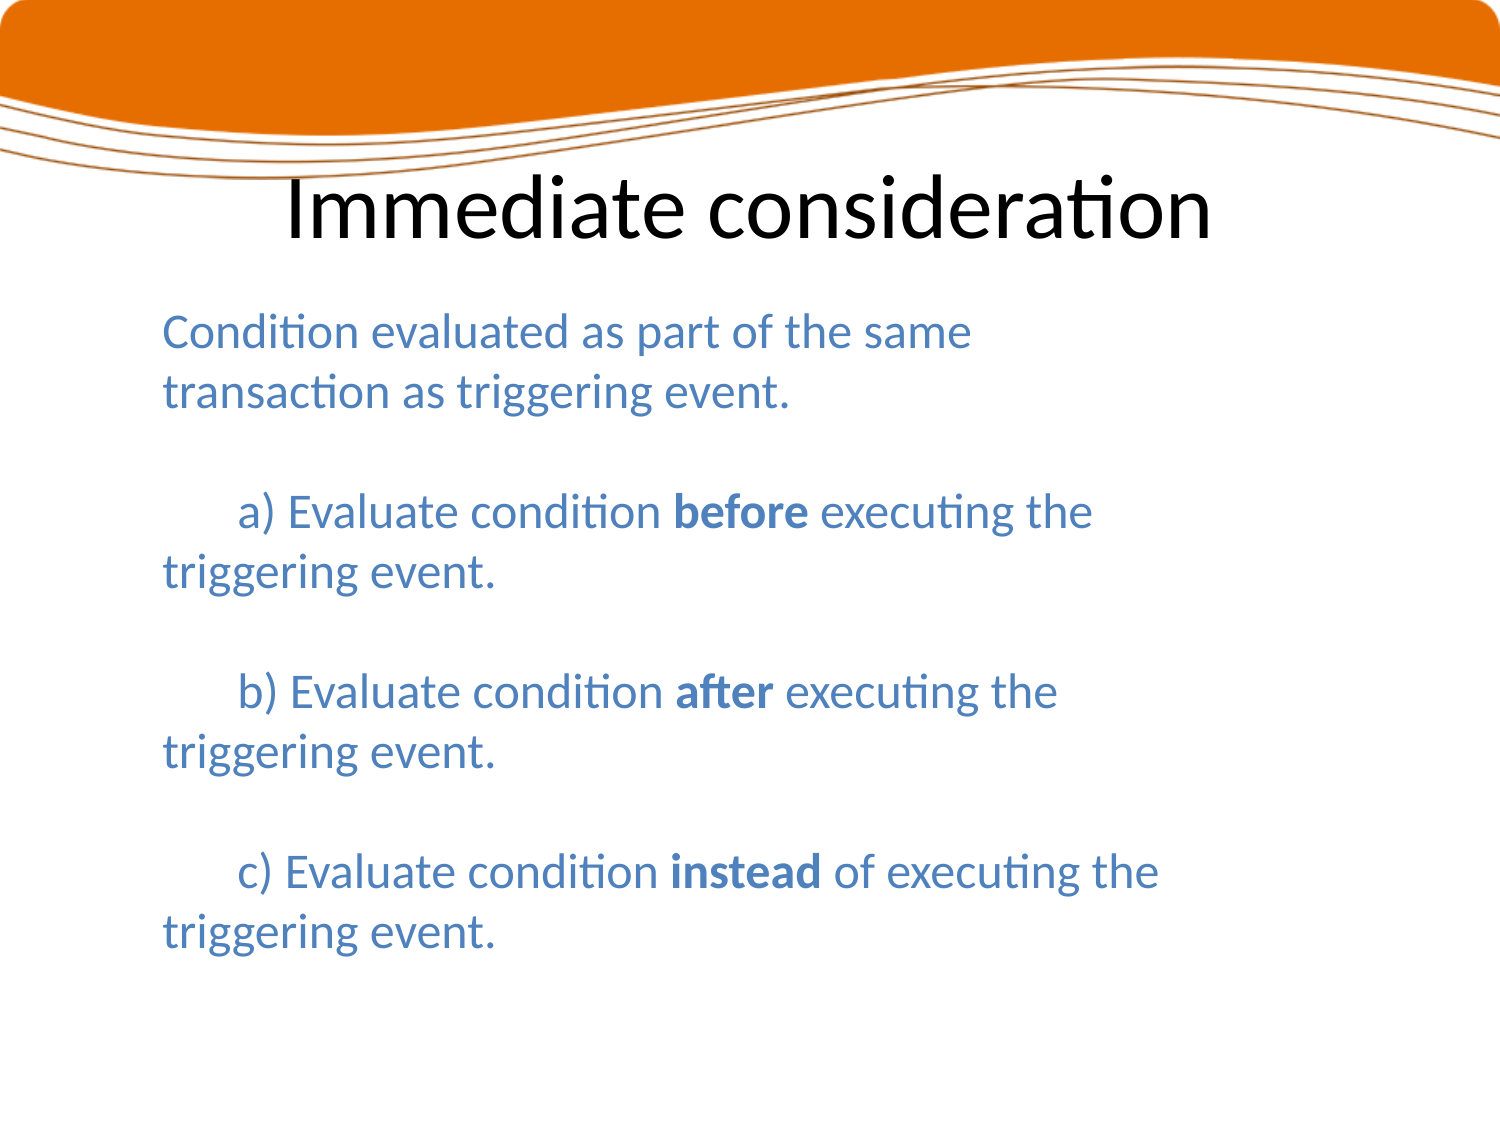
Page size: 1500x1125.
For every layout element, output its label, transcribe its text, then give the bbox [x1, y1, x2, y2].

text_box Condition evaluated as part of the same transaction as triggering event. a) Evaluate condition before executing the triggering event. b) Evaluate condition after executing the triggering event. c) Evaluate condition instead of executing the triggering event. [147, 290, 1223, 966]
title Immediate consideration [75, 125, 1425, 279]
picture [0, 0, 1500, 180]
